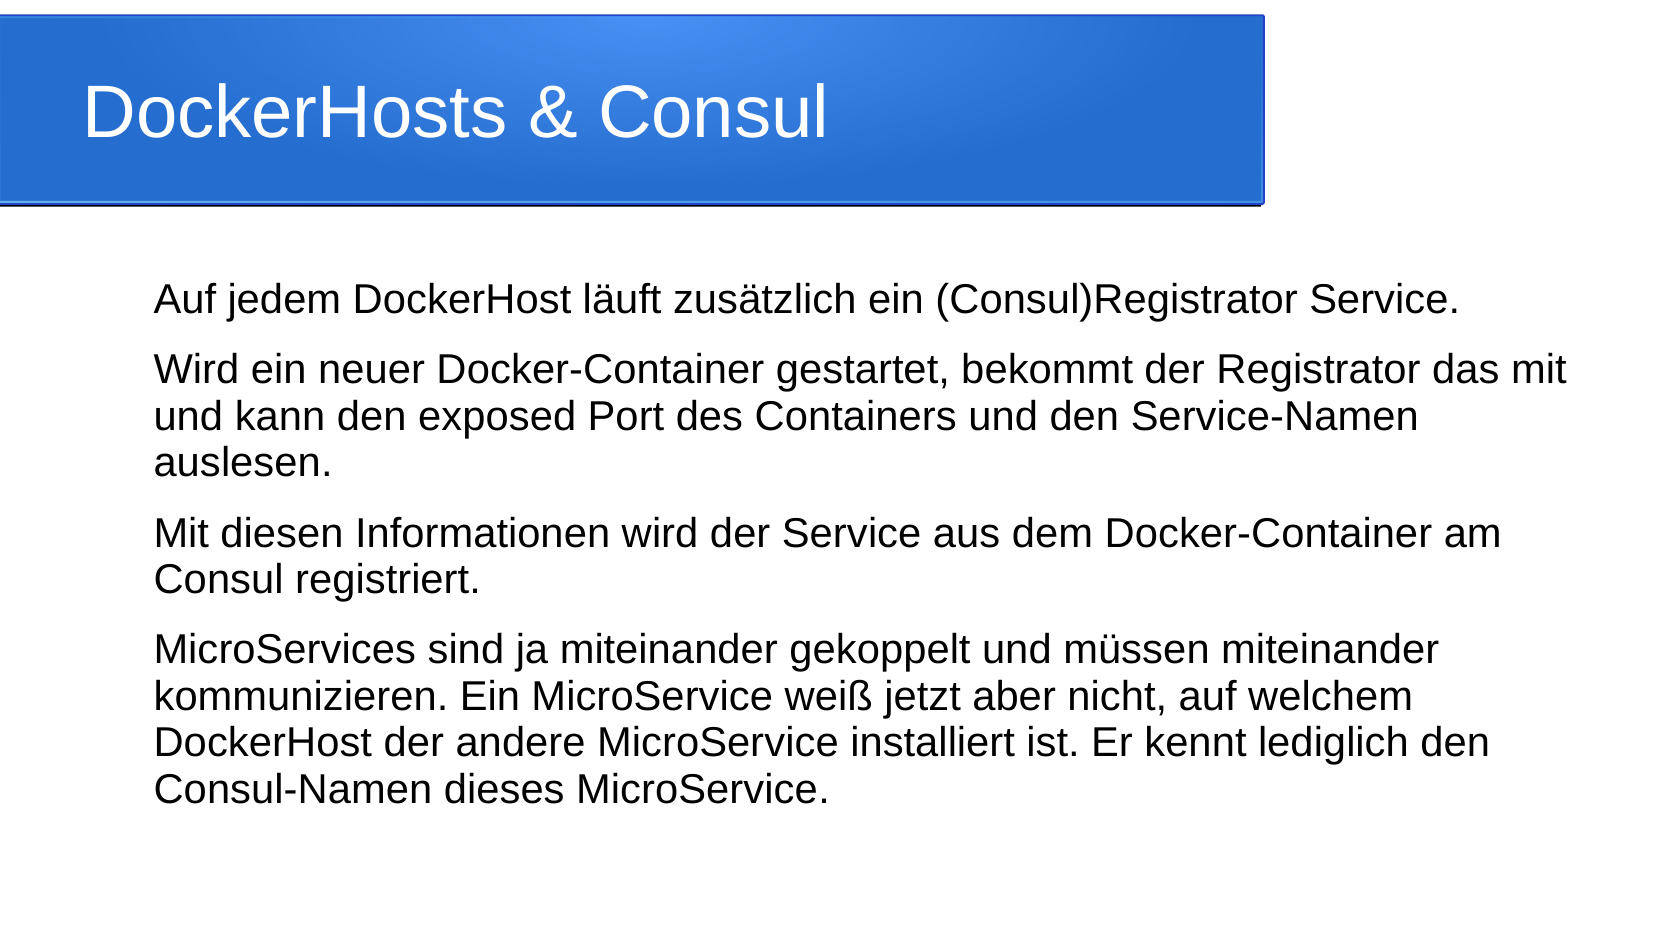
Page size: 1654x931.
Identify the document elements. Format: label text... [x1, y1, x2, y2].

list Auf jedem DockerHost läuft zusätzlich ein (Consul)Registrator Service. Wird ein neuer Docker-Container gestartet, bekommt der Registrator das mit und kann den exposed Port des Containers und den Service-Namen auslesen. Mit diesen Informationen wird der Service aus dem Docker-Container am Consul registriert. MicroServices sind ja miteinander gekoppelt und müssen miteinander kommunizieren. Ein MicroService weiß jetzt aber nicht, auf welchem DockerHost der andere MicroService installiert ist. Er kennt lediglich den Consul-Namen dieses MicroService. [82, 275, 1571, 815]
title DockerHosts & Consul [82, 35, 1235, 189]
